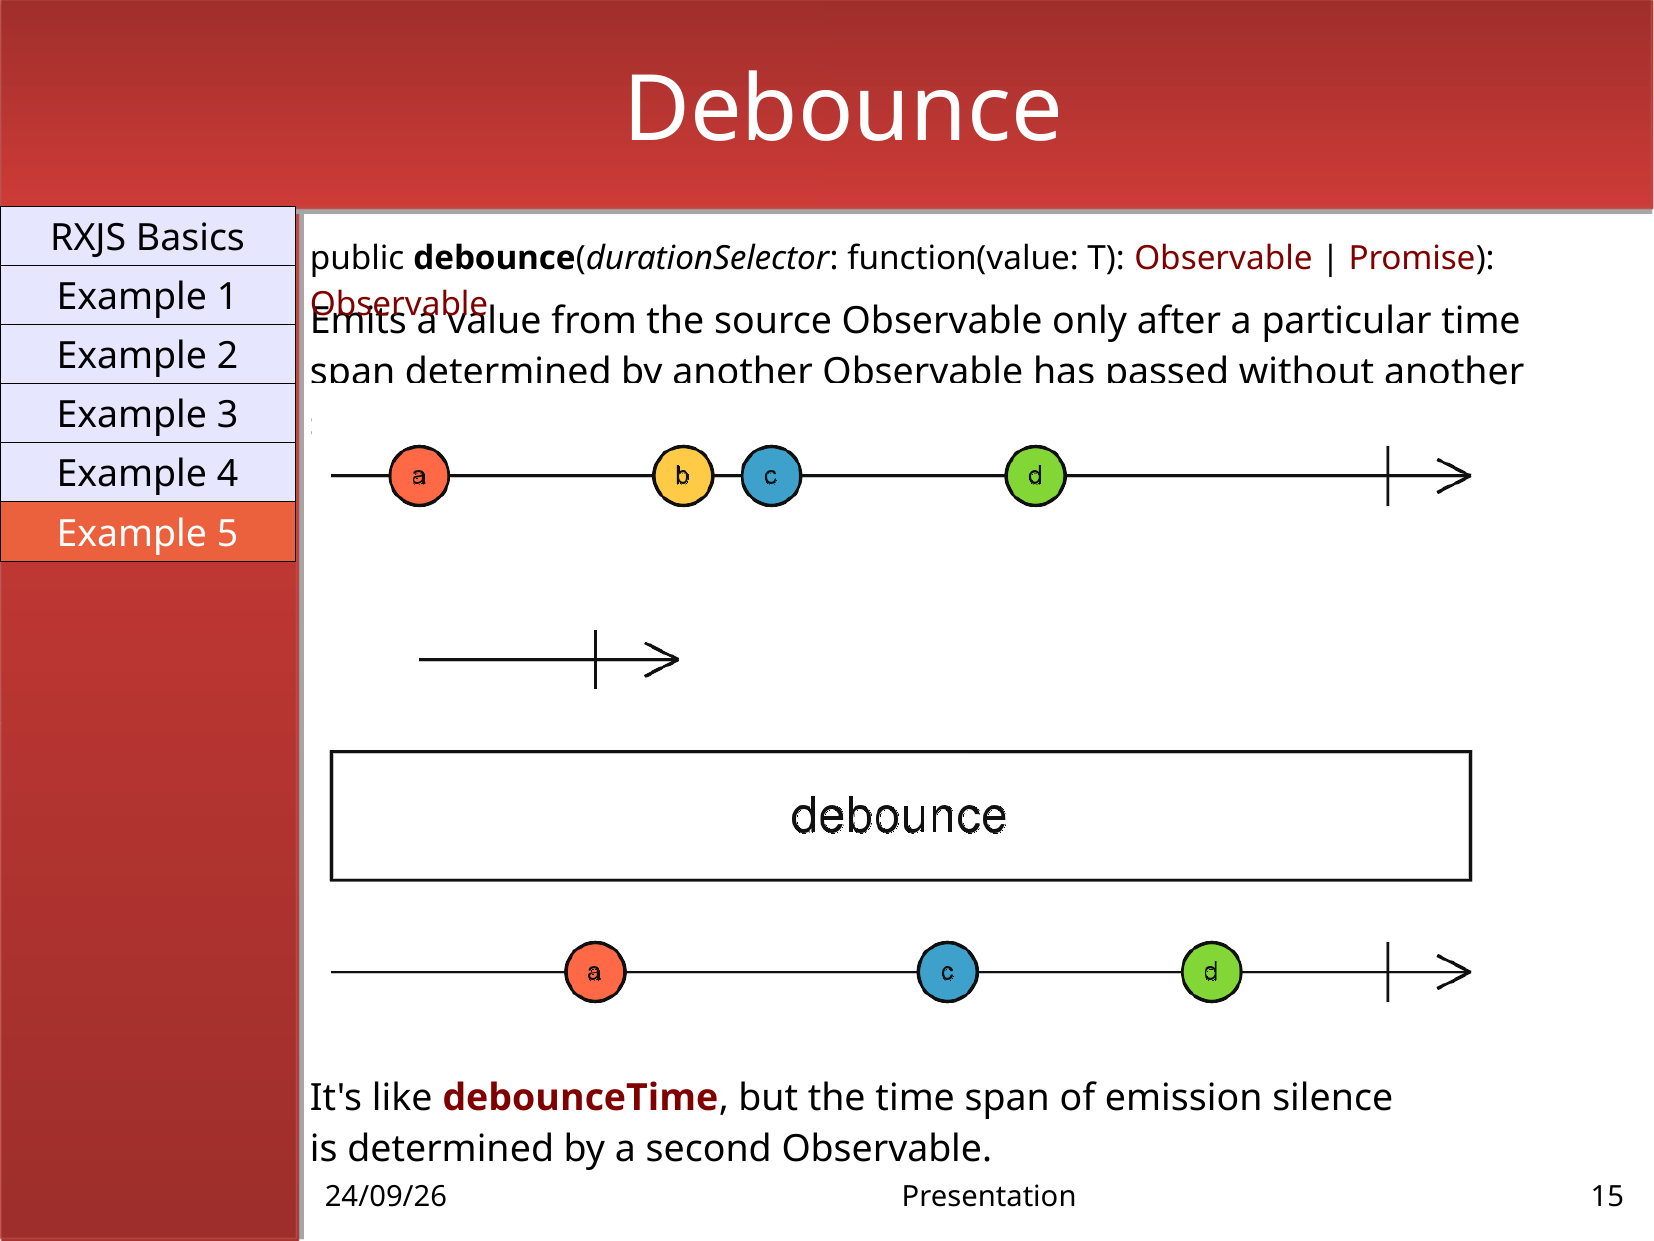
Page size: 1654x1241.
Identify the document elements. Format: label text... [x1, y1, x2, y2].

text_box Emits a value from the source Observable only after a particular time span determined by another Observable has passed without another source emission. [295, 286, 1625, 414]
text_box public debounce(durationSelector: function(value: T): Observable | Promise): Observable [295, 226, 1625, 284]
text_box Example 5 [0, 502, 296, 562]
text_box RXJS Basics [0, 206, 296, 265]
title Debounce [29, 31, 1625, 178]
text_box Example 2 [0, 324, 295, 383]
text_box Example 4 [0, 442, 296, 502]
text_box It's like debounceTime, but the time span of emission silence is determined by a second Observable. [295, 1062, 1654, 1173]
picture [0, 414, 304, 1241]
picture [312, 383, 1488, 1063]
picture [0, 0, 1654, 226]
text_box Example 1 [0, 265, 296, 324]
text_box Example 3 [0, 383, 296, 442]
